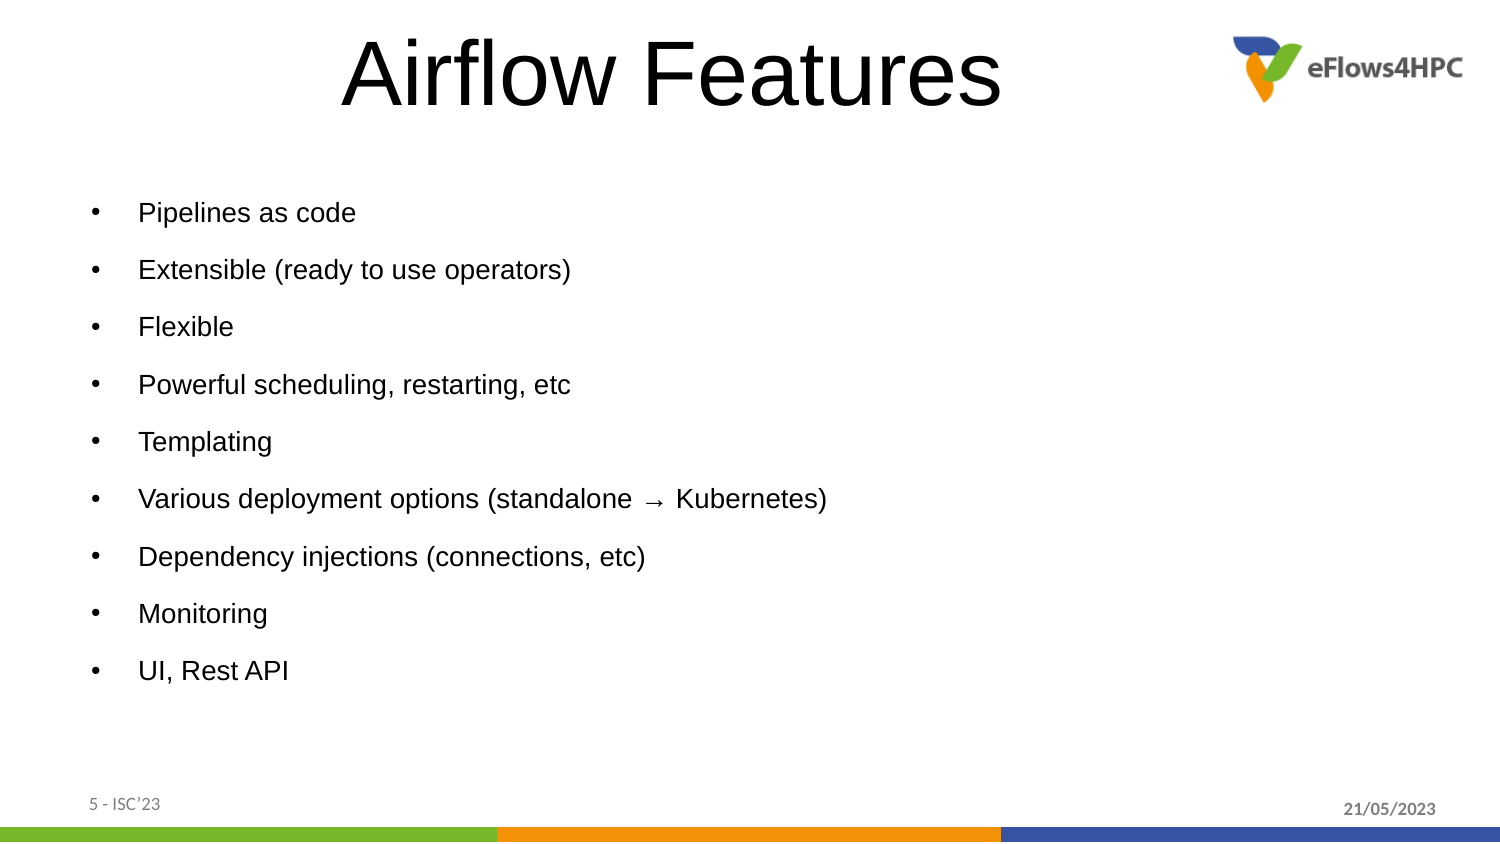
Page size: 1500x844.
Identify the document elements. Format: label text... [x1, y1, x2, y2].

picture [1212, 23, 1487, 122]
list Pipelines as code Extensible (ready to use operators) Flexible Powerful scheduling, restarting, etc Templating Various deployment options (standalone → Kubernetes) Dependency injections (connections, etc) Monitoring UI, Rest API [75, 197, 1425, 687]
title Airflow Features [134, 22, 1212, 126]
